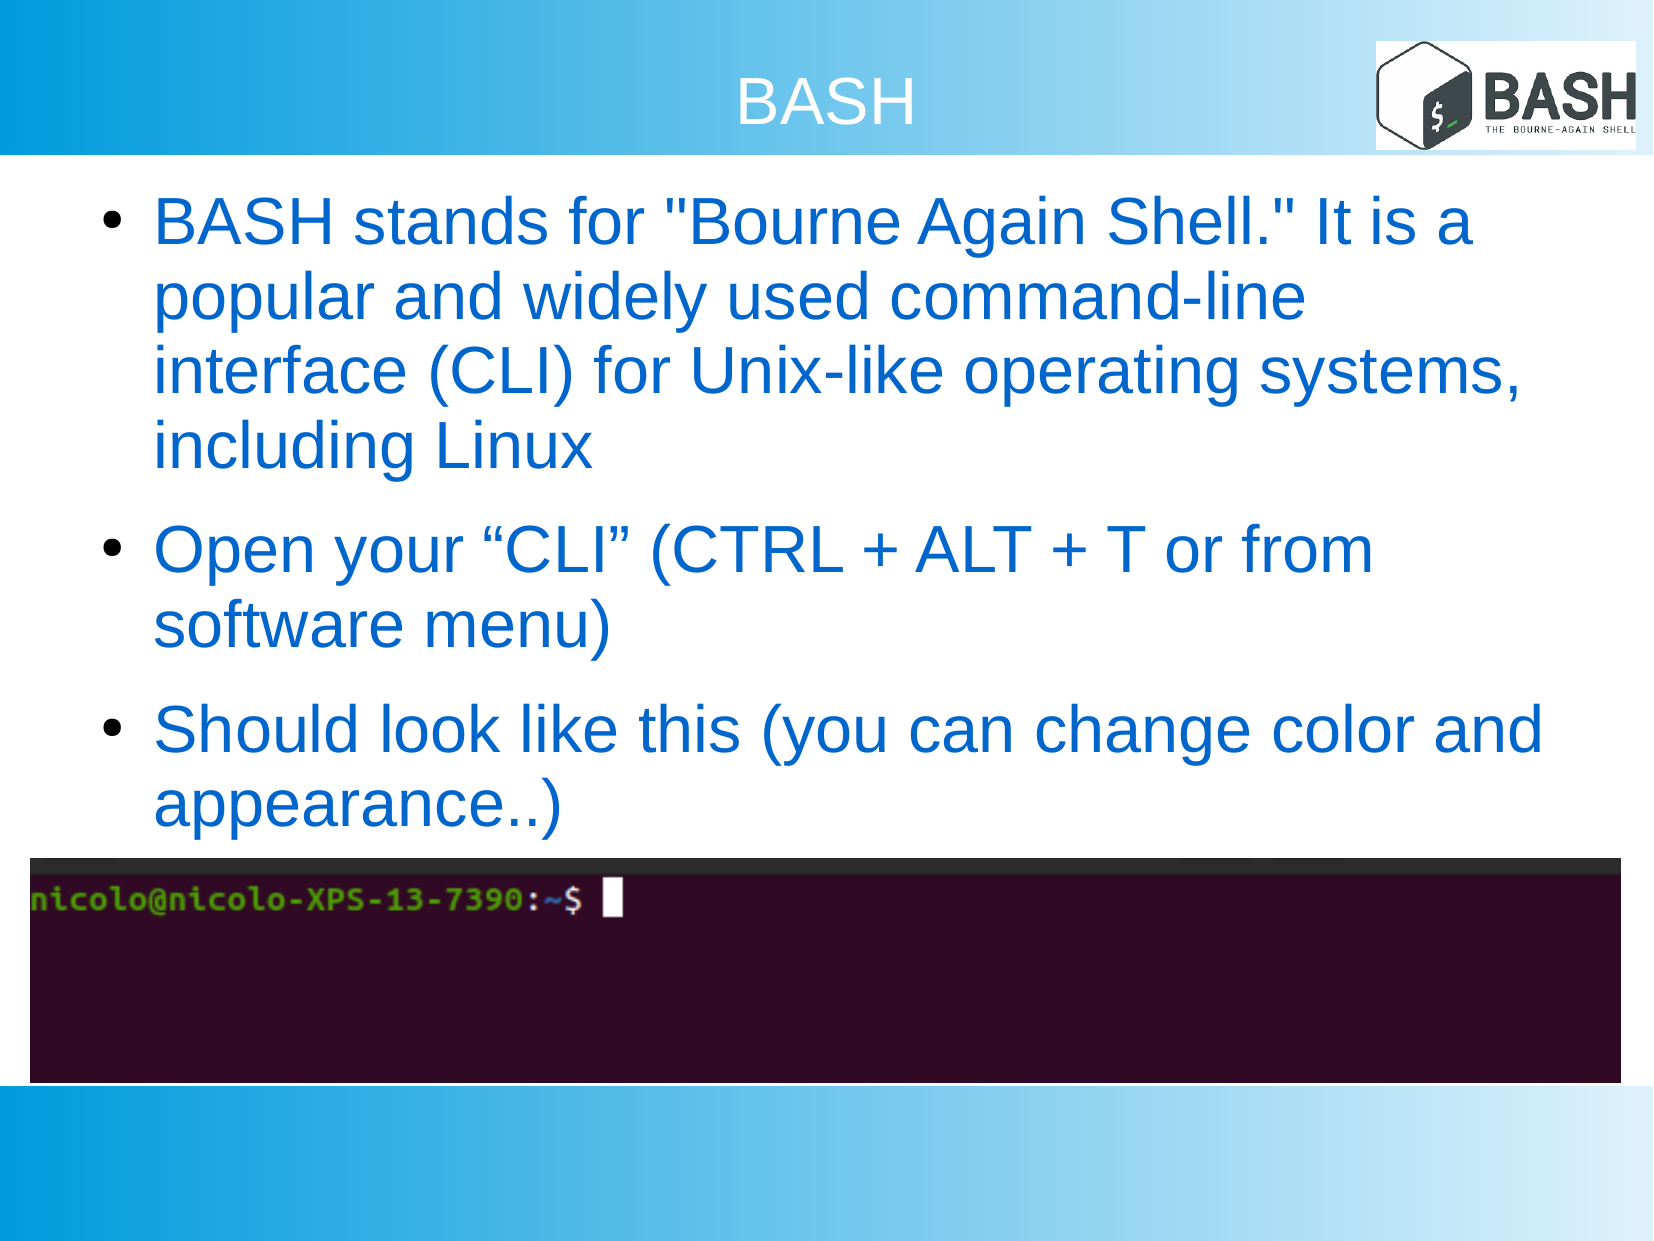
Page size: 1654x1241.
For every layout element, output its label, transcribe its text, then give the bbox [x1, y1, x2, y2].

picture [1376, 41, 1636, 151]
list BASH stands for "Bourne Again Shell." It is a popular and widely used command-line interface (CLI) for Unix-like operating systems, including Linux Open your “CLI” (CTRL + ALT + T or from software menu) Should look like this (you can change color and appearance..) [82, 183, 1571, 858]
title BASH [82, 49, 1571, 155]
picture [30, 858, 1621, 1083]
